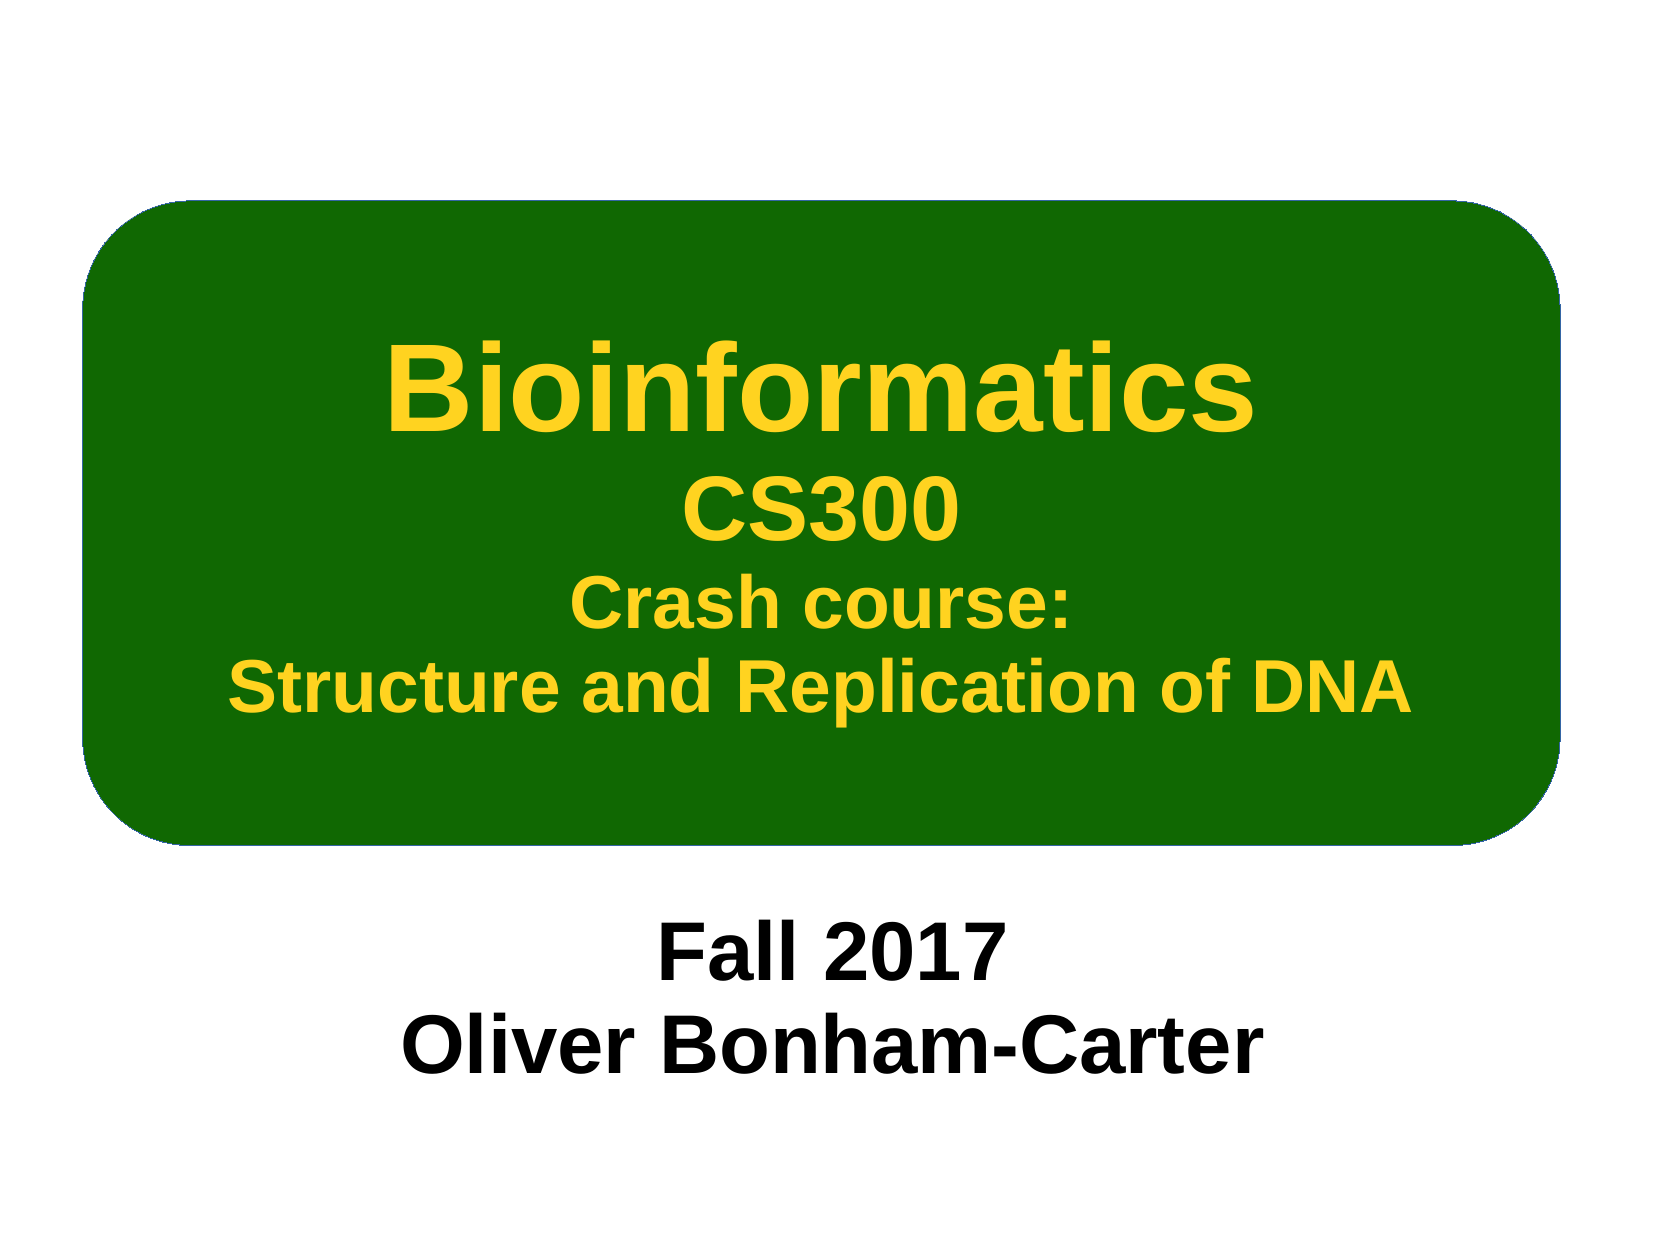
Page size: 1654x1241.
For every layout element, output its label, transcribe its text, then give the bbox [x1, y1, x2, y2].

text_box Fall 2017 Oliver Bonham-Carter [385, 898, 1281, 1100]
text_box Bioinformatics CS300 Crash course: Structure and Replication of DNA [82, 200, 1561, 846]
